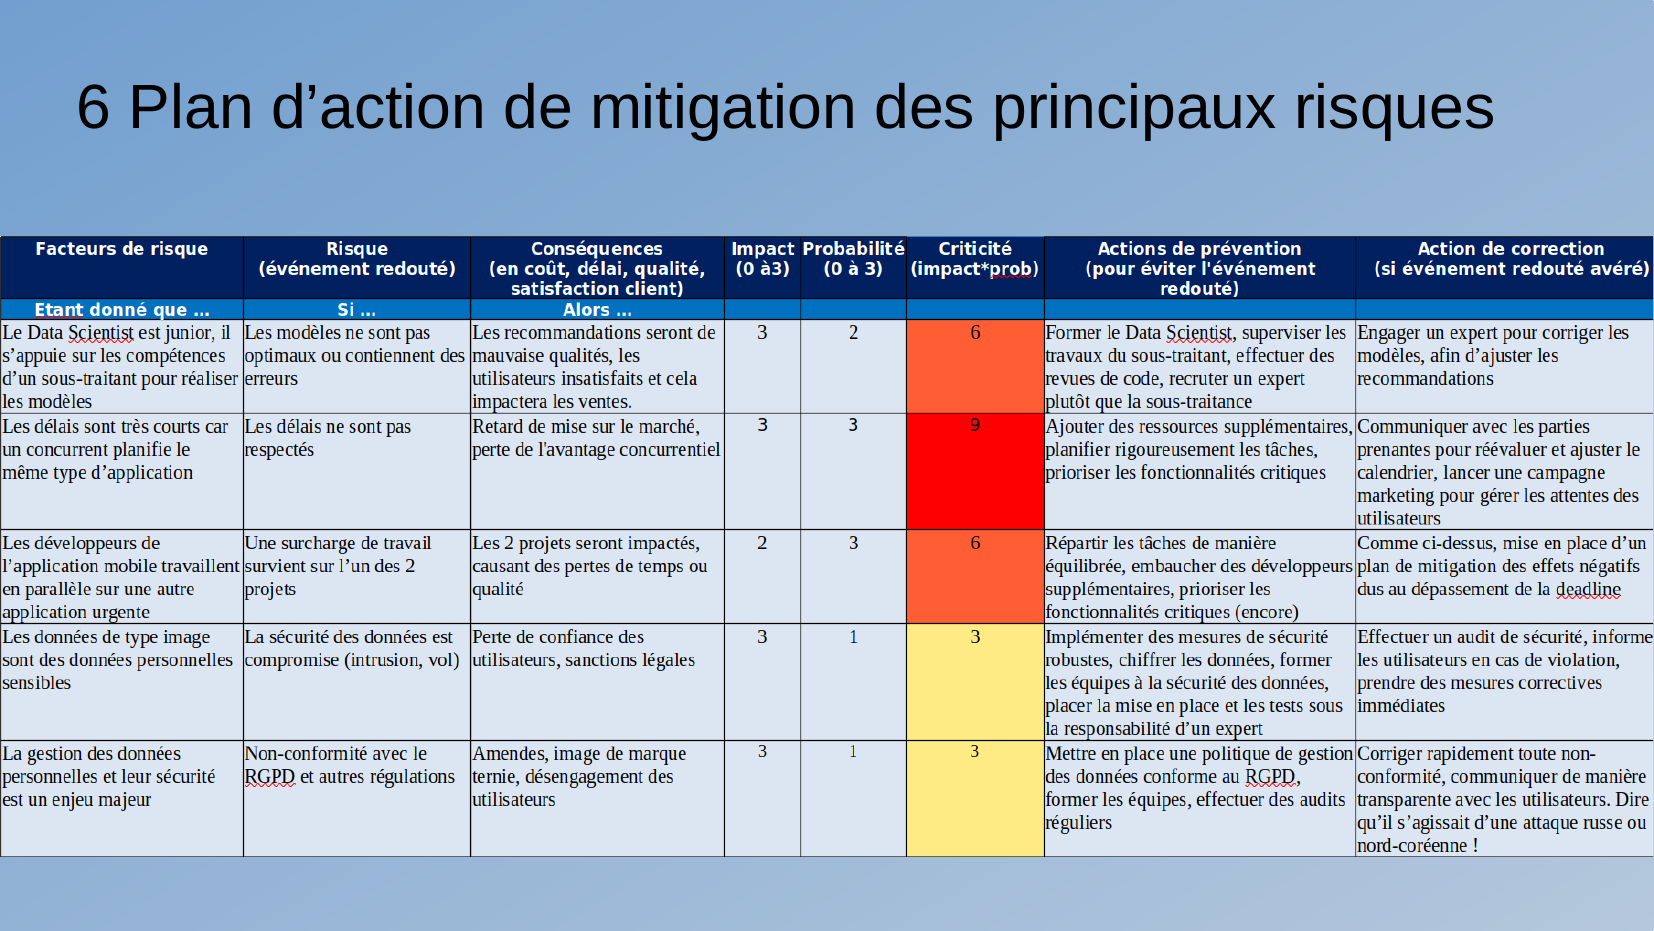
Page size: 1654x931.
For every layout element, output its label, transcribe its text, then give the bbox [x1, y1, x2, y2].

picture [0, 236, 1654, 857]
title 6 Plan d’action de mitigation des principaux risques [76, 29, 1565, 185]
